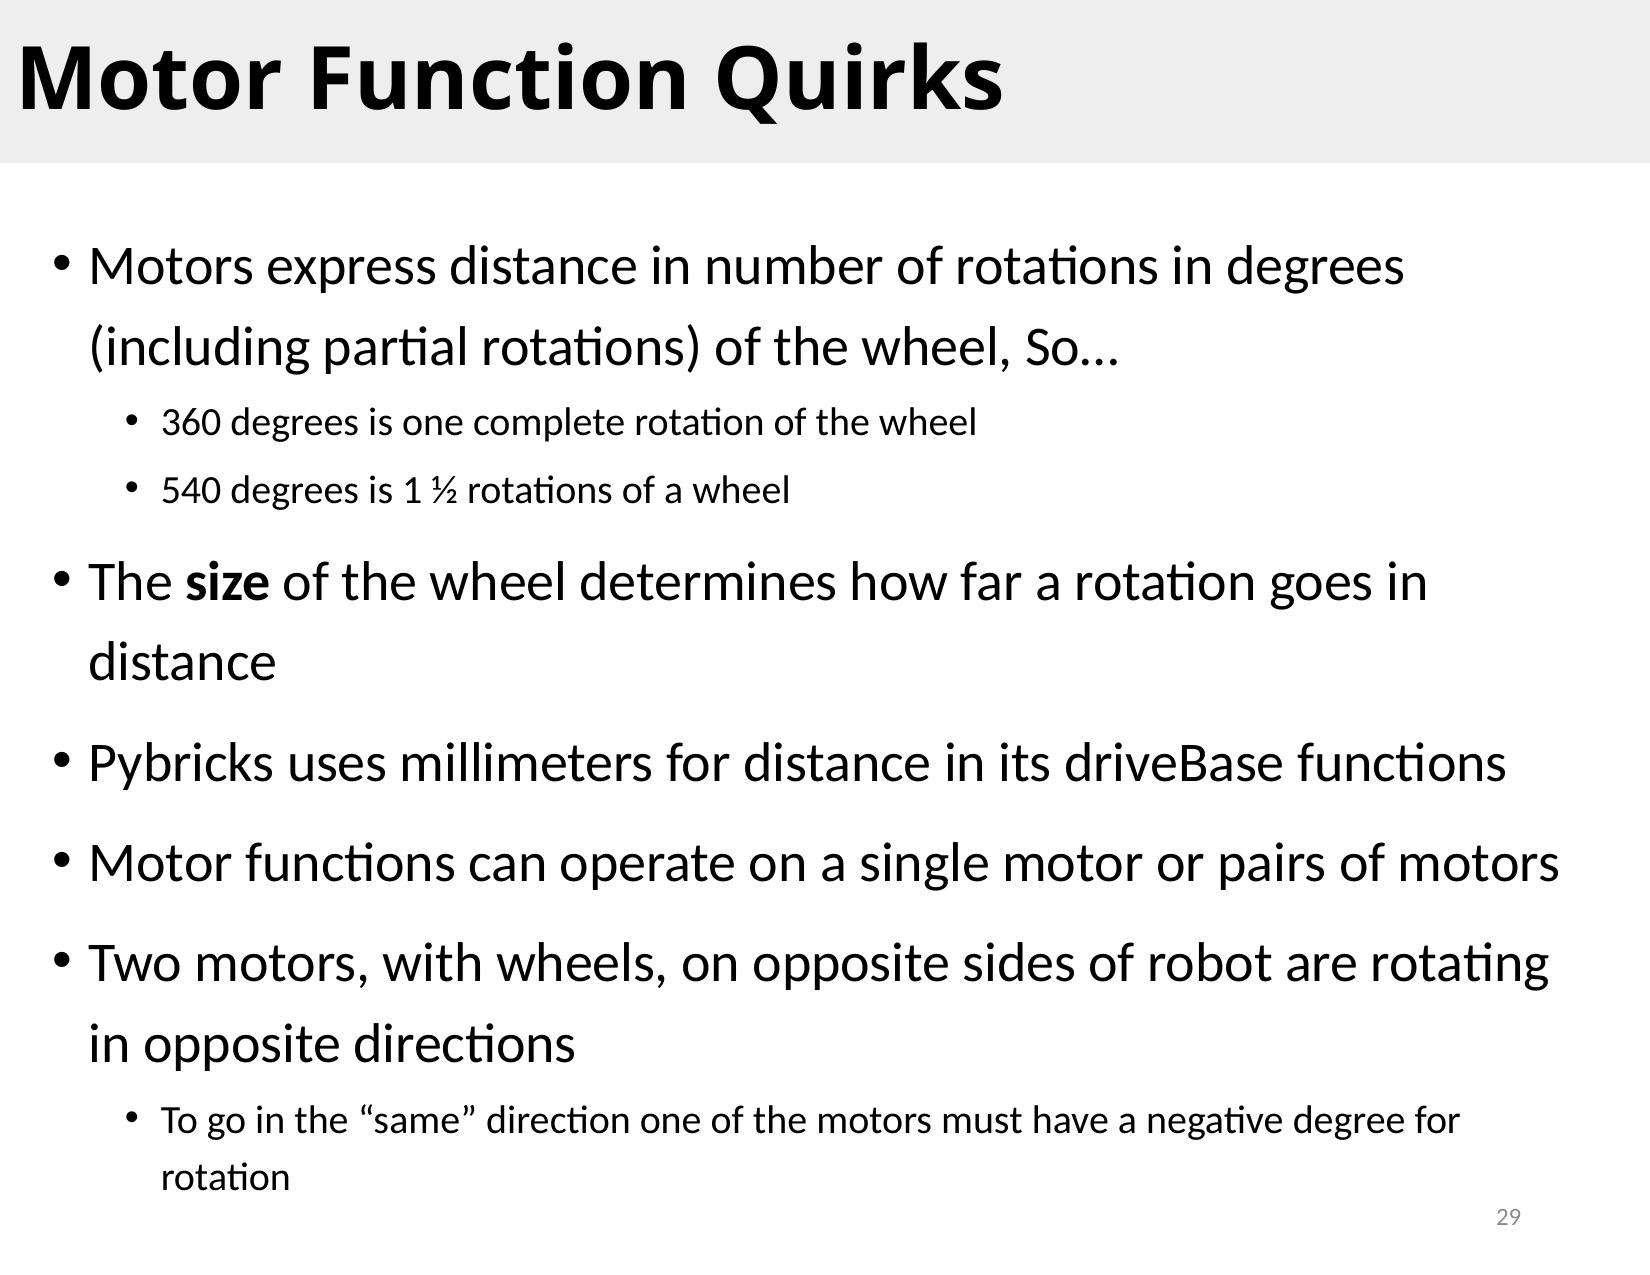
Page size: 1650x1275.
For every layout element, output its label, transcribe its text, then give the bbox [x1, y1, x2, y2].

list Motors express distance in number of rotations in degrees (including partial rotations) of the wheel, So… 360 degrees is one complete rotation of the wheel 540 degrees is 1 ½ rotations of a wheel The size of the wheel determines how far a rotation goes in distance Pybricks uses millimeters for distance in its driveBase functions Motor functions can operate on a single motor or pairs of motors Two motors, with wheels, on opposite sides of robot are rotating in opposite directions To go in the “same” direction one of the motors must have a negative degree for rotation [37, 207, 1595, 1250]
title Motor Function Quirks [0, 0, 1650, 163]
